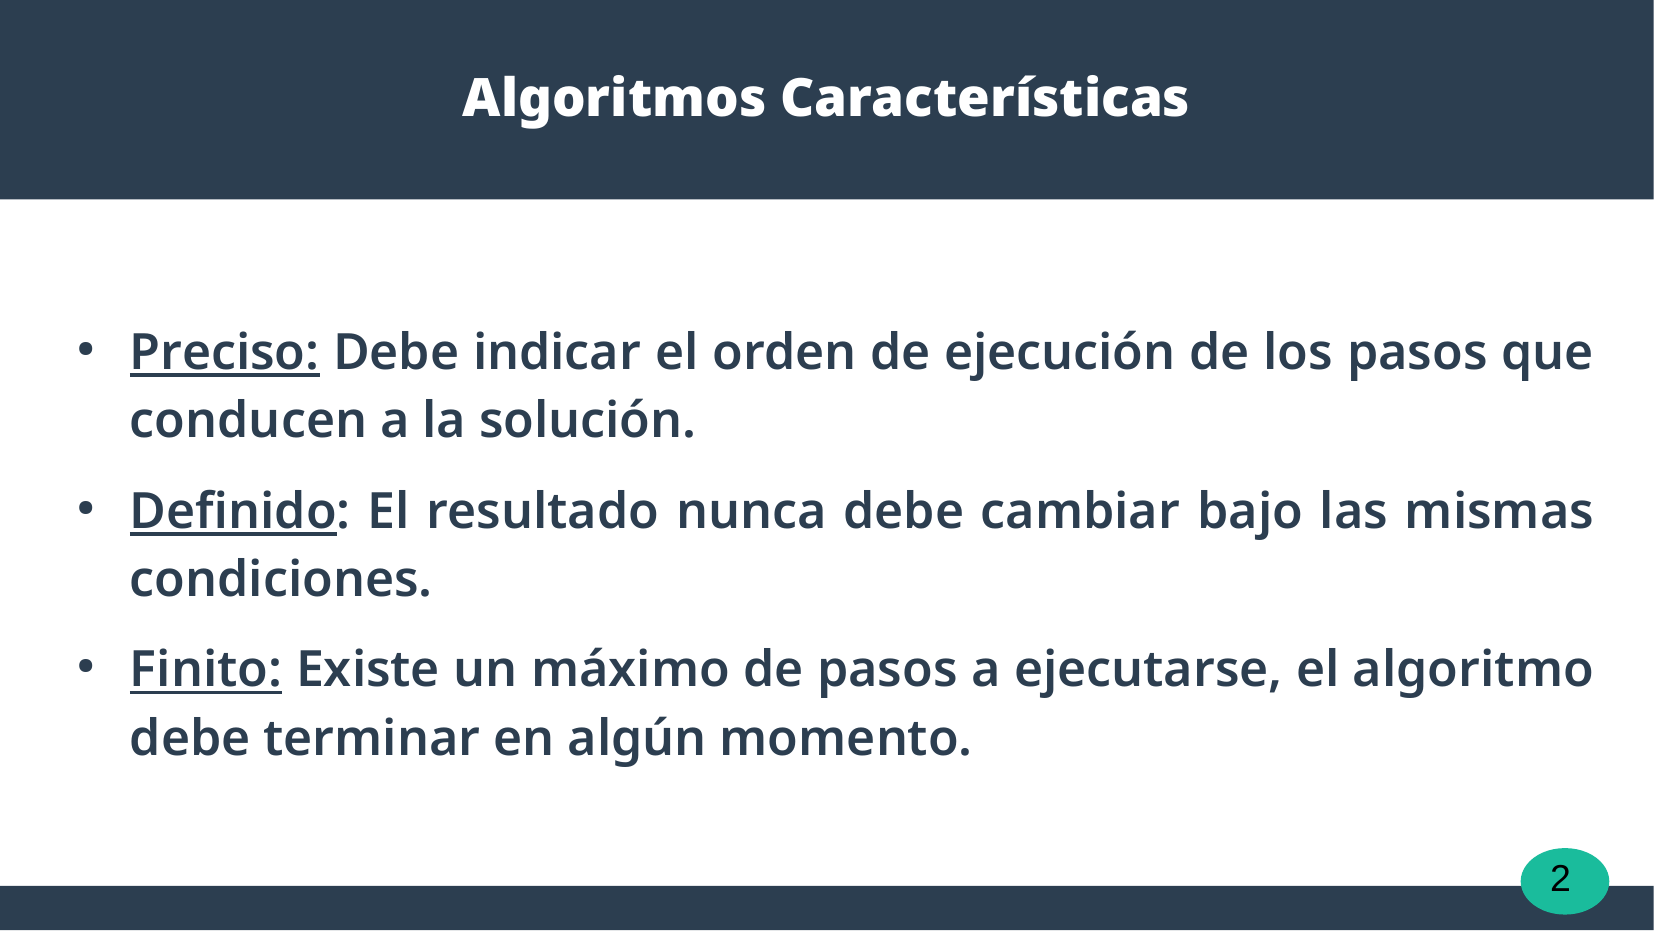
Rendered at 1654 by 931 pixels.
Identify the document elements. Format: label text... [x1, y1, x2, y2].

list Preciso: Debe indicar el orden de ejecución de los pasos que conducen a la solución. Definido: El resultado nunca debe cambiar bajo las mismas condiciones. Finito: Existe un máximo de pasos a ejecutarse, el algoritmo debe terminar en algún momento. [59, 225, 1595, 846]
title Algoritmos Características [59, 37, 1595, 156]
text_box 2 [1535, 850, 1612, 921]
